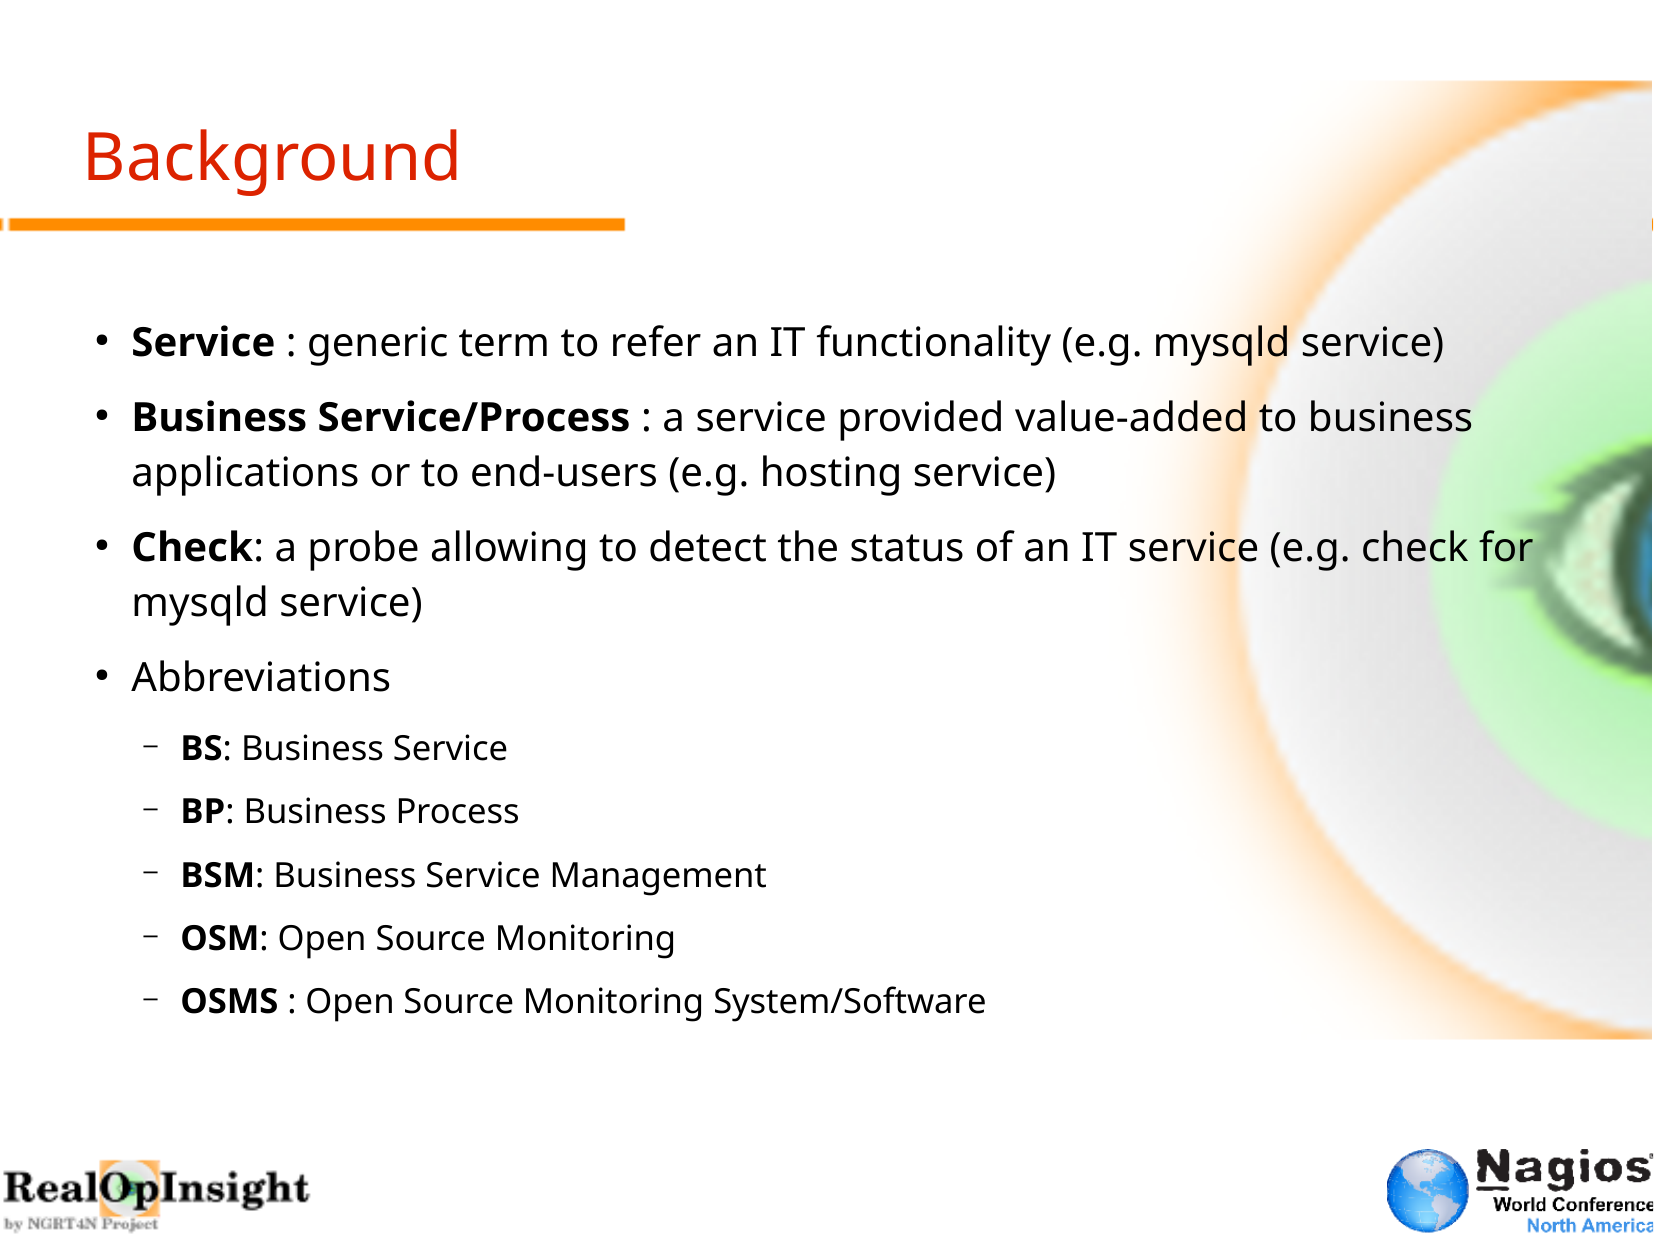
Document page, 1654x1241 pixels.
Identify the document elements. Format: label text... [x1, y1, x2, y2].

list Service : generic term to refer an IT functionality (e.g. mysqld service) Business Service/Process : a service provided value-added to business applications or to end-users (e.g. hosting service) Check: a probe allowing to detect the status of an IT service (e.g. check for mysqld service) Abbreviations BS: Business Service BP: Business Process BSM: Business Service Management OSM: Open Source Monitoring OSMS : Open Source Monitoring System/Software [82, 313, 1538, 1034]
title Background [82, 73, 1547, 237]
picture [0, 0, 1654, 1241]
